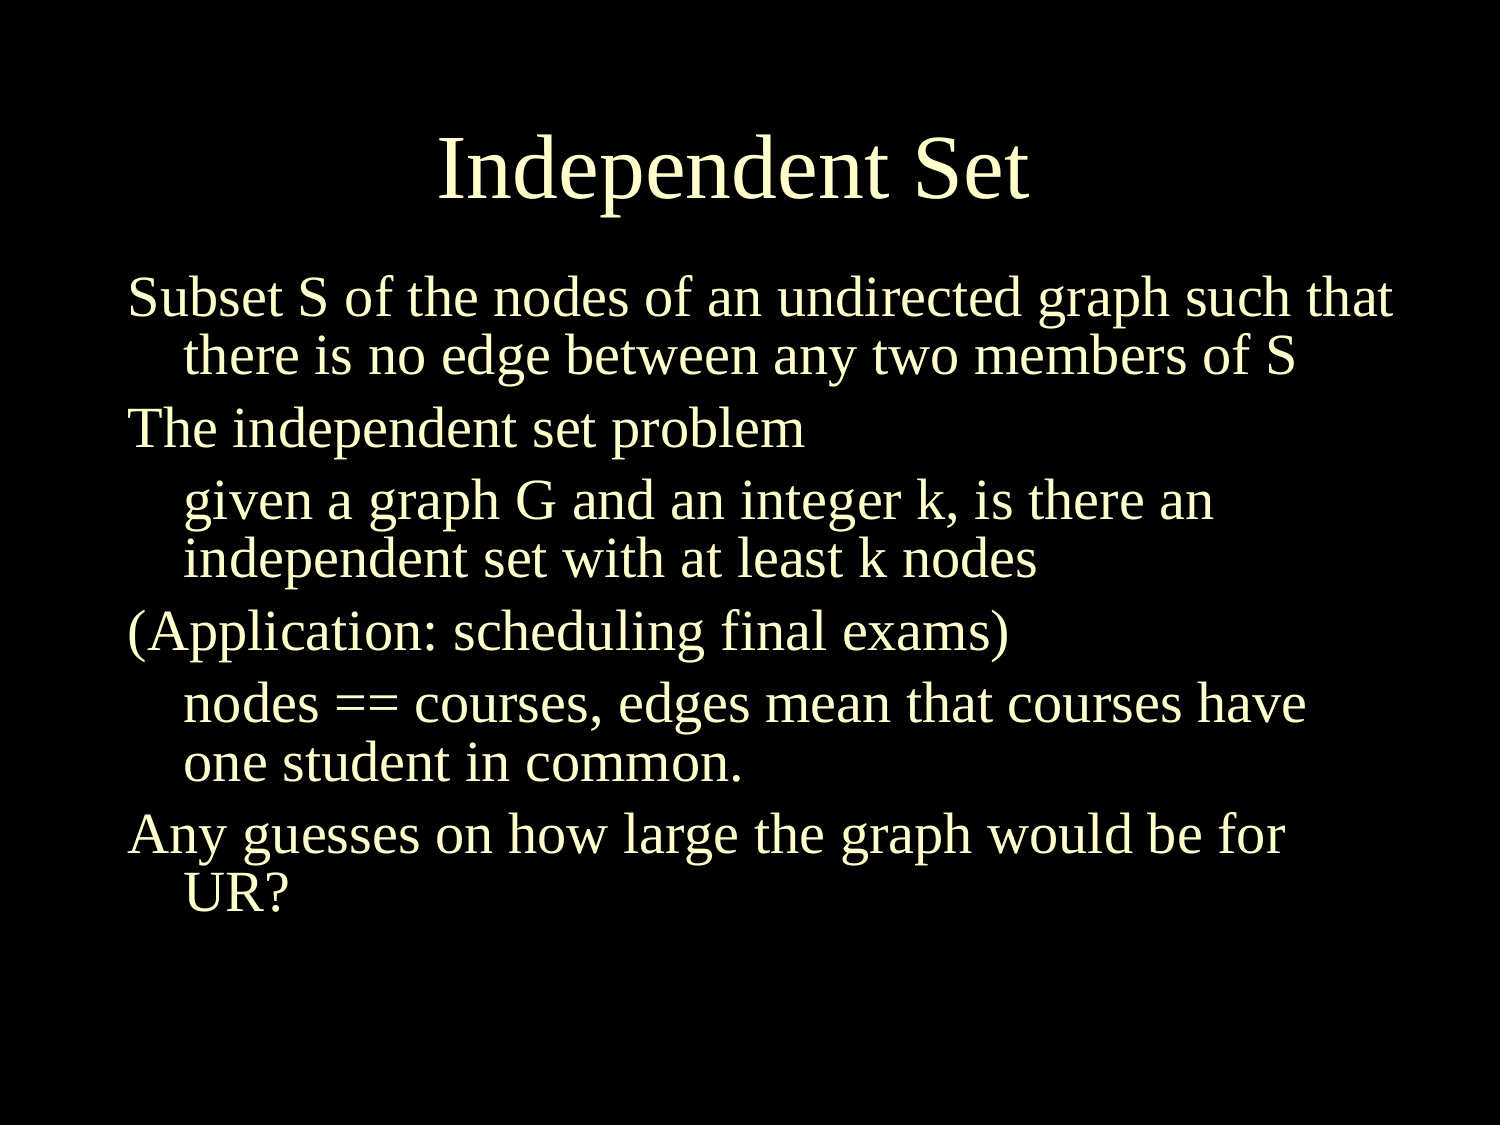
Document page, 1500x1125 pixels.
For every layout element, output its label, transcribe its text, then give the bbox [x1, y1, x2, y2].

title Independent Set [4, 72, 1463, 263]
list Subset S of the nodes of an undirected graph such that there is no edge between any two members of S The independent set problem given a graph G and an integer k, is there an independent set with at least k nodes (Application: scheduling final exams) nodes == courses, edges mean that courses have one student in common. Any guesses on how large the graph would be for UR? [112, 262, 1413, 1026]
